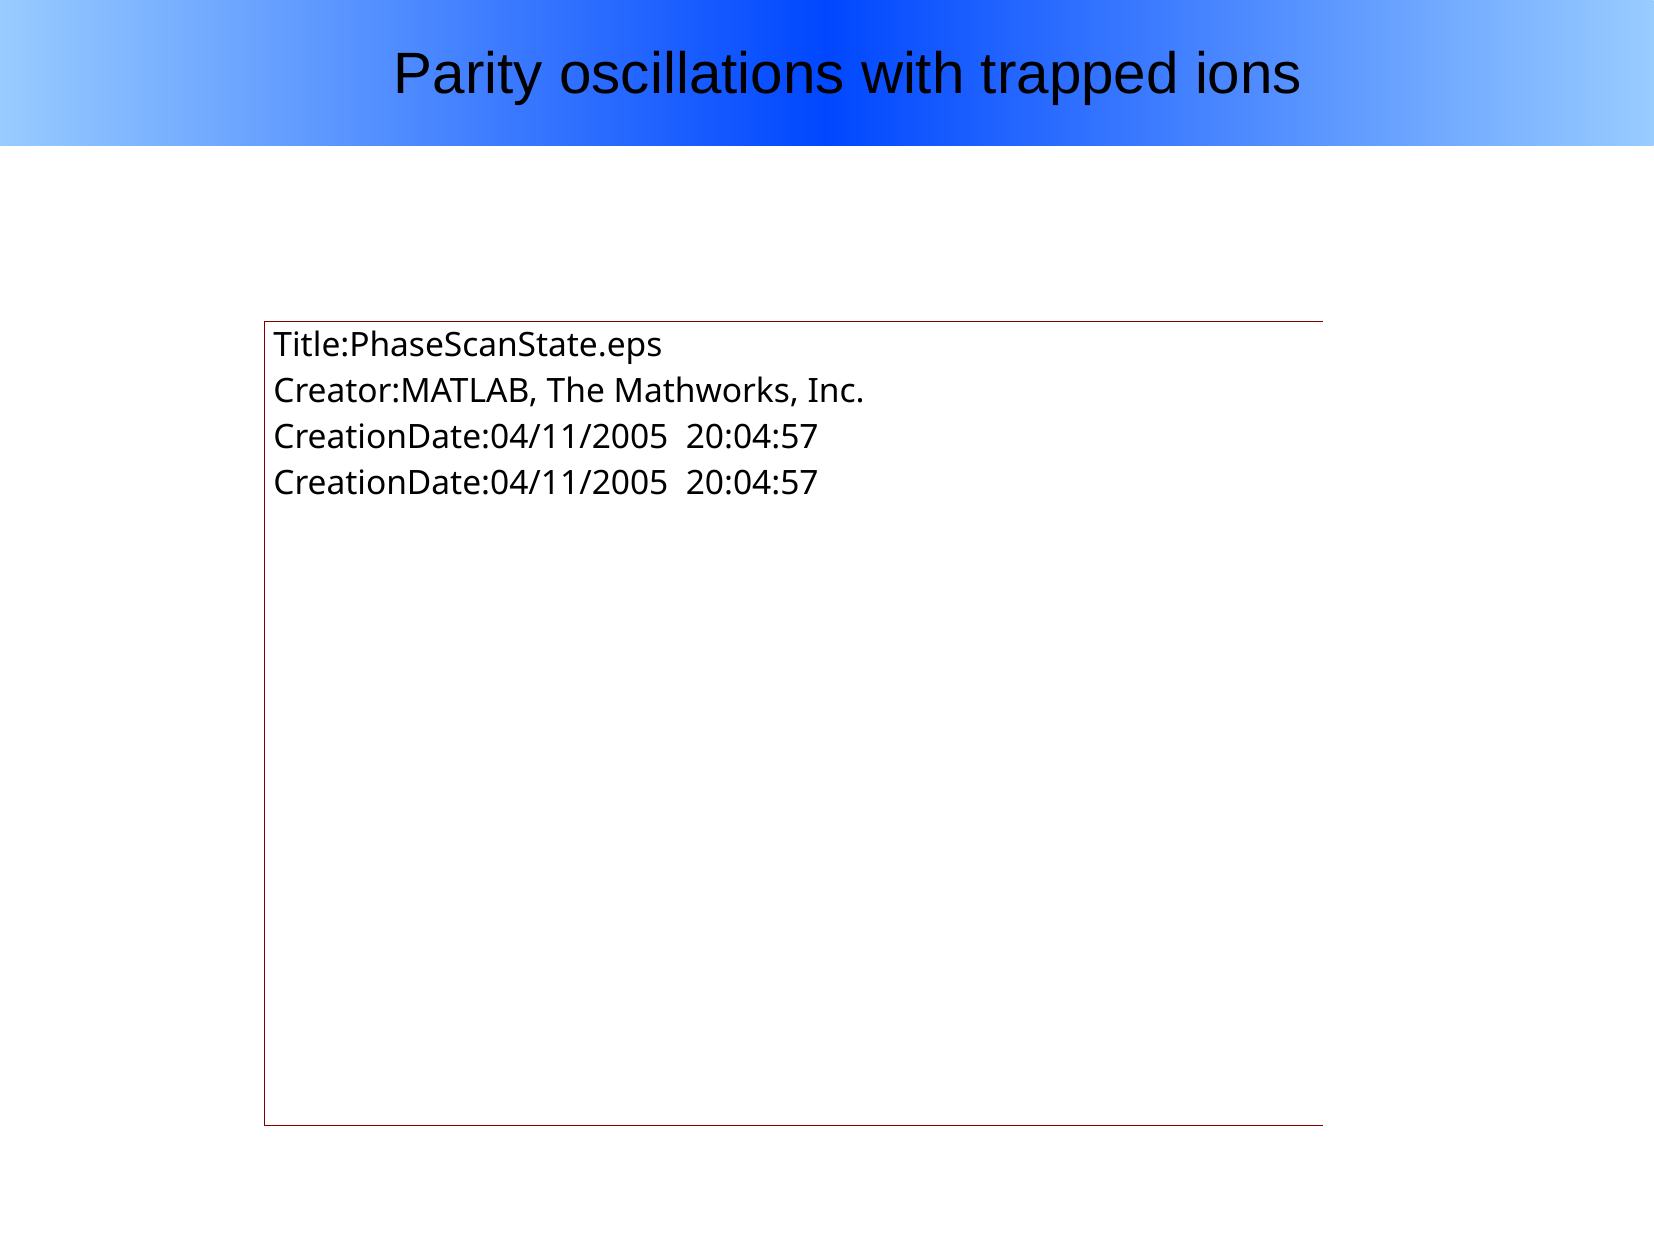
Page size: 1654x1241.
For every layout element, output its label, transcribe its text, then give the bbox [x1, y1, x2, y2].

picture [262, 318, 1323, 1126]
text_box Parity oscillations with trapped ions [379, 33, 1317, 121]
text_box [0, 0, 1654, 146]
